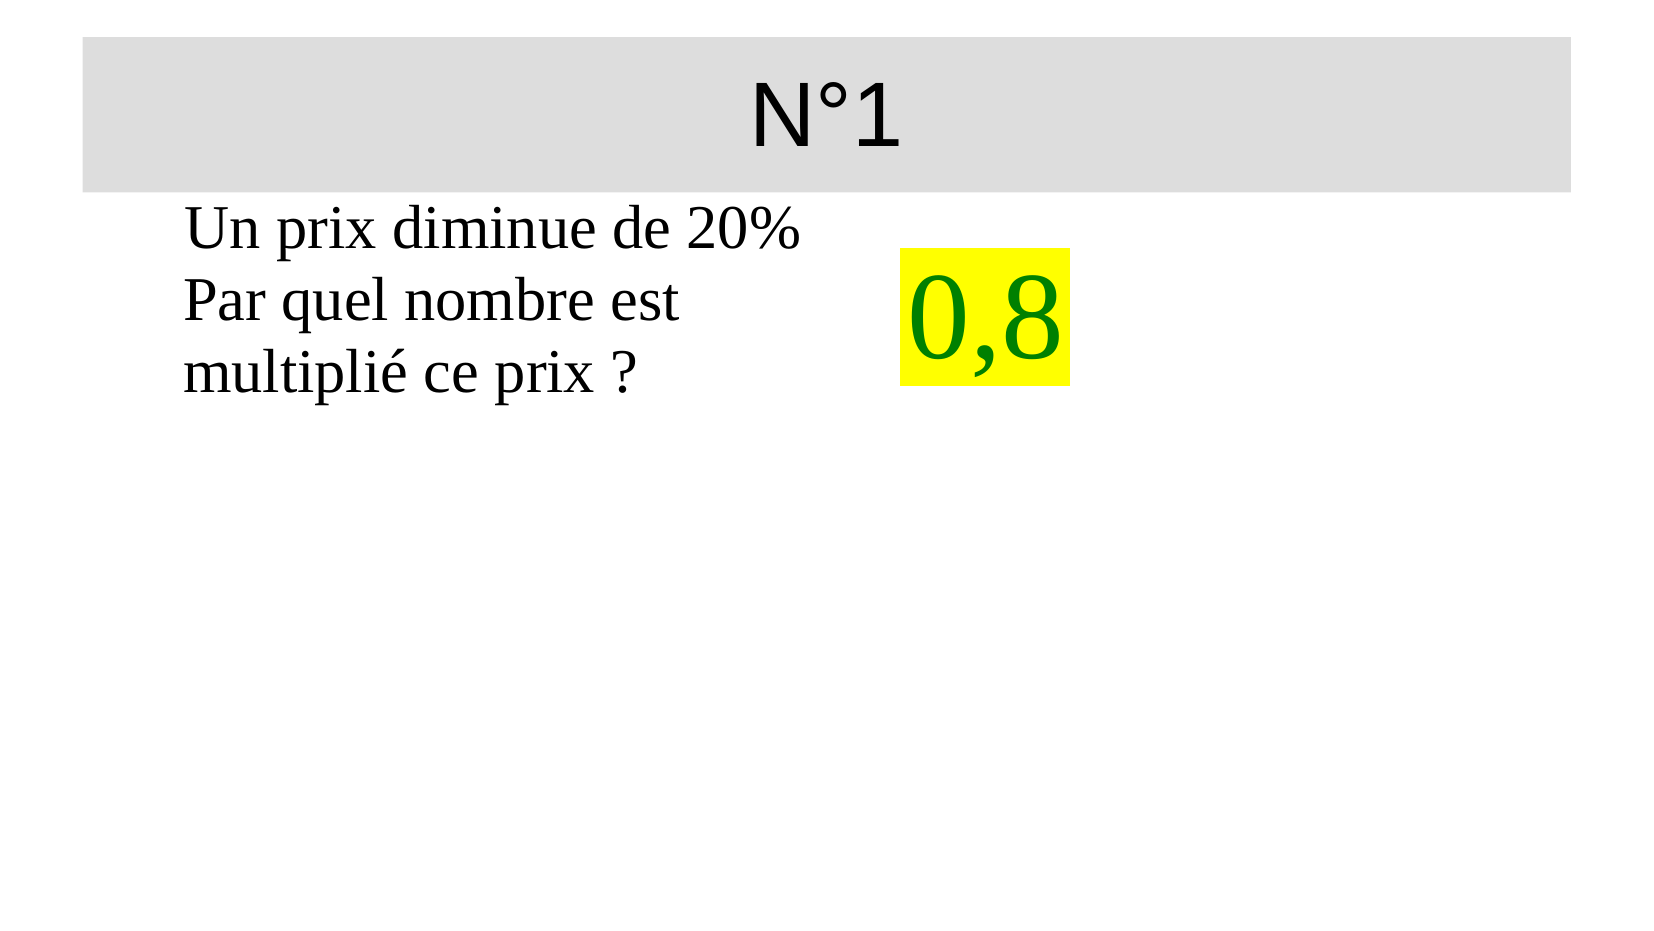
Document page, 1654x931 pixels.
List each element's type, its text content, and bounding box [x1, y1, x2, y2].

title N°1 [82, 37, 1571, 193]
chart [175, 192, 809, 406]
chart [899, 248, 1070, 387]
